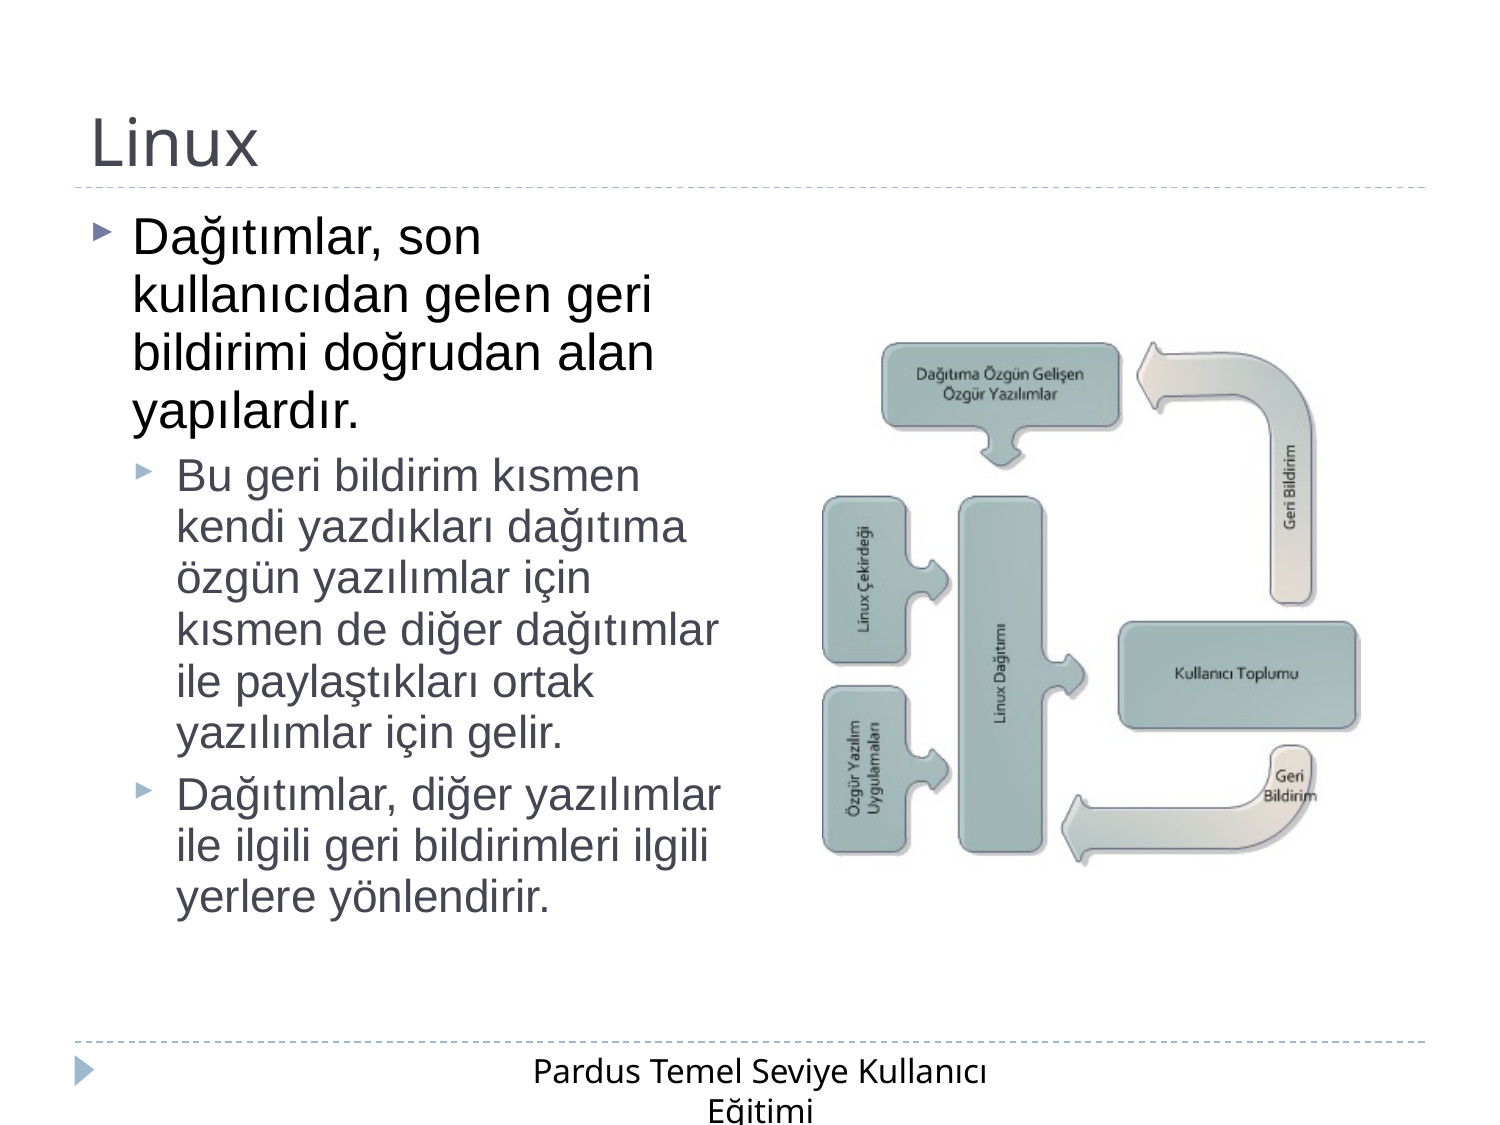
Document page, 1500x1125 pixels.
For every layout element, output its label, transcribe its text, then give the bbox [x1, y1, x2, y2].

title Linux [75, 37, 1425, 188]
list Dağıtımlar, son kullanıcıdan gelen geri bildirimi doğrudan alan yapılardır. Bu geri bildirim kısmen kendi yazdıkları dağıtıma özgün yazılımlar için kısmen de diğer dağıtımlar ile paylaştıkları ortak yazılımlar için gelir. Dağıtımlar, diğer yazılımlar ile ilgili geri bildirimleri ilgili yerlere yönlendirir. [75, 200, 738, 1010]
picture [822, 341, 1361, 867]
